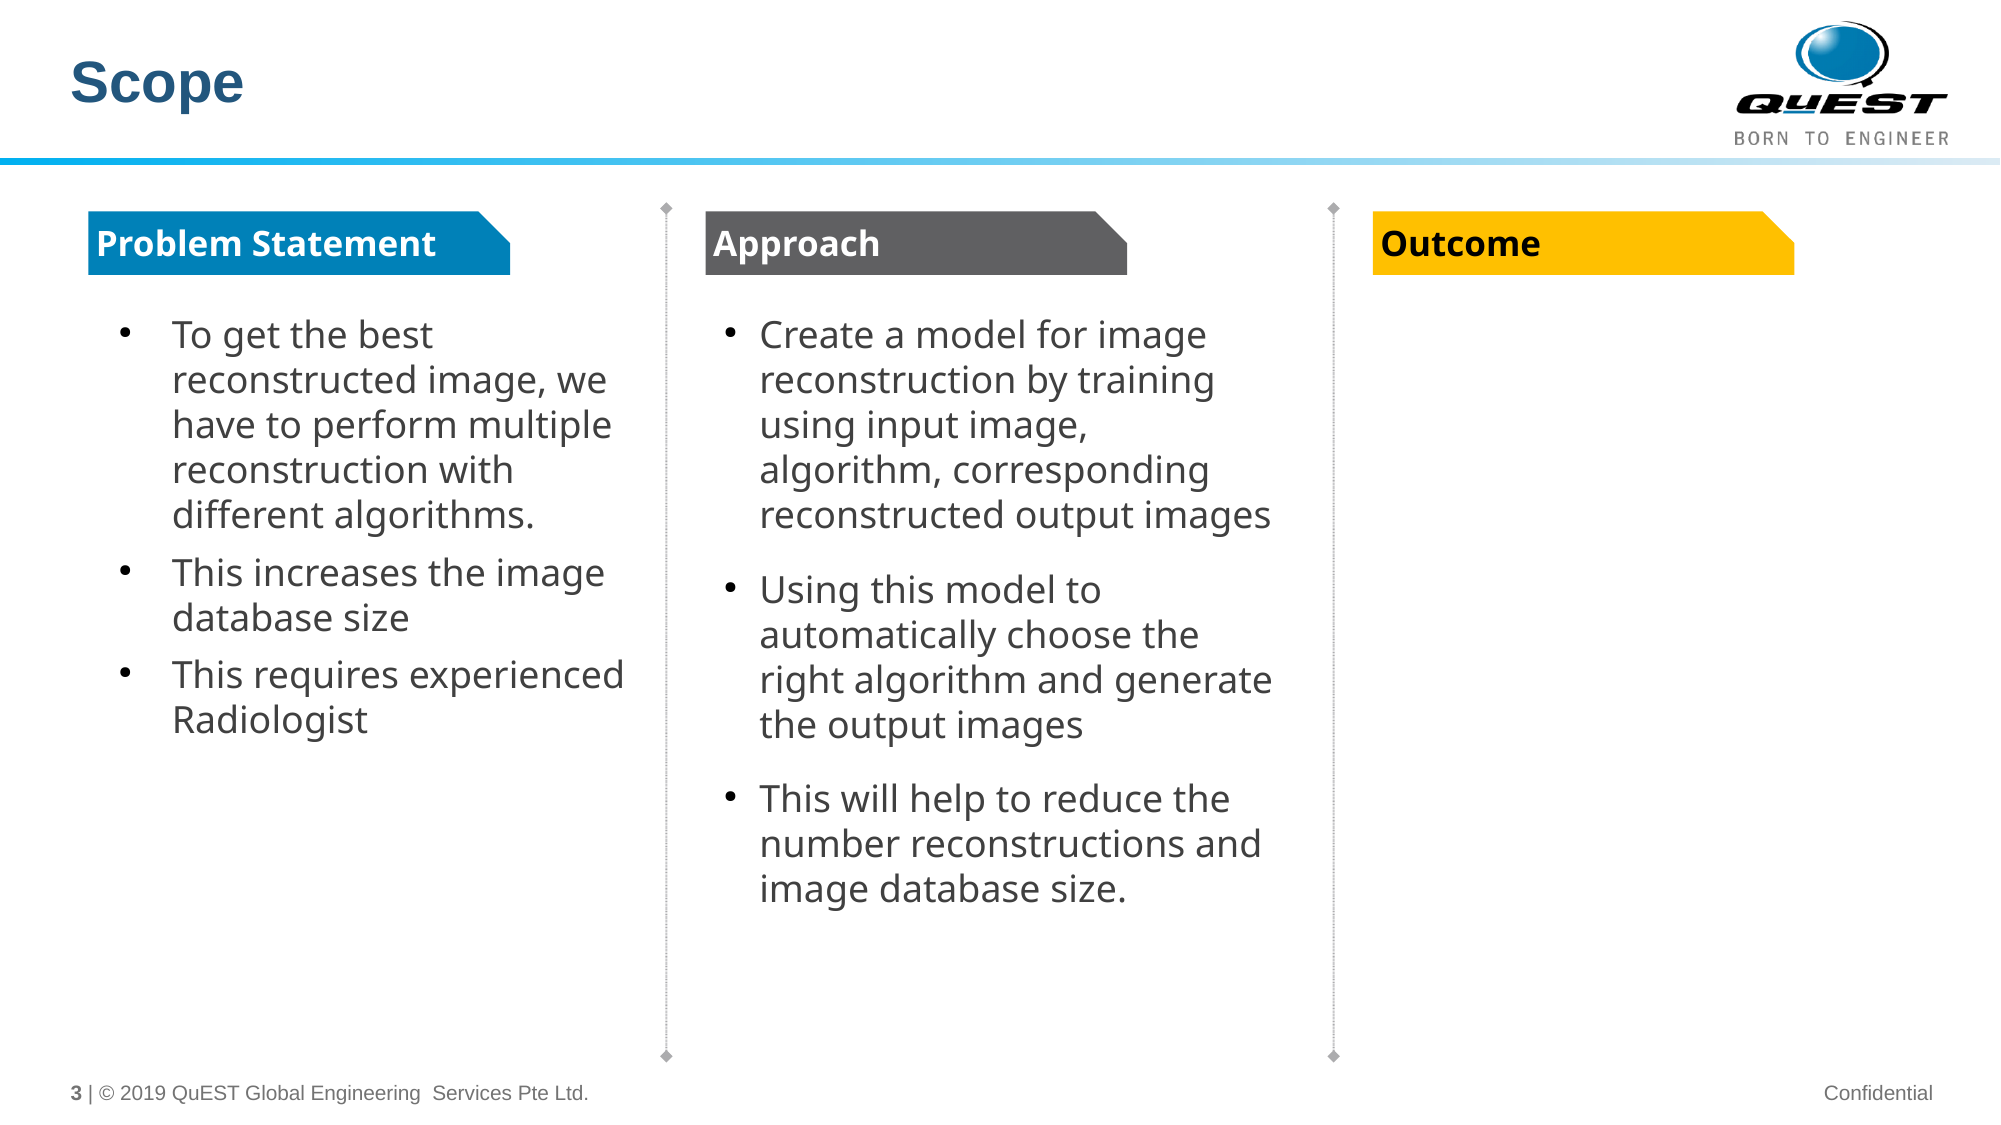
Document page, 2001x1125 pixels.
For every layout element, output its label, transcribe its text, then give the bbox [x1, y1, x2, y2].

list Problem Statement [88, 213, 510, 272]
list Approach [705, 213, 1128, 272]
list To get the best reconstructed image, we have to perform multiple reconstruction with different algorithms. This increases the image database size This requires experienced Radiologist [88, 304, 650, 957]
list Outcome [1372, 213, 1795, 272]
title Scope [55, 19, 1781, 139]
list Create a model for image reconstruction by training using input image, algorithm, corresponding reconstructed output images Using this model to automatically choose the right algorithm and generate the output images This will help to reduce the number reconstructions and image database size. [705, 304, 1288, 540]
picture [1735, 21, 1948, 145]
